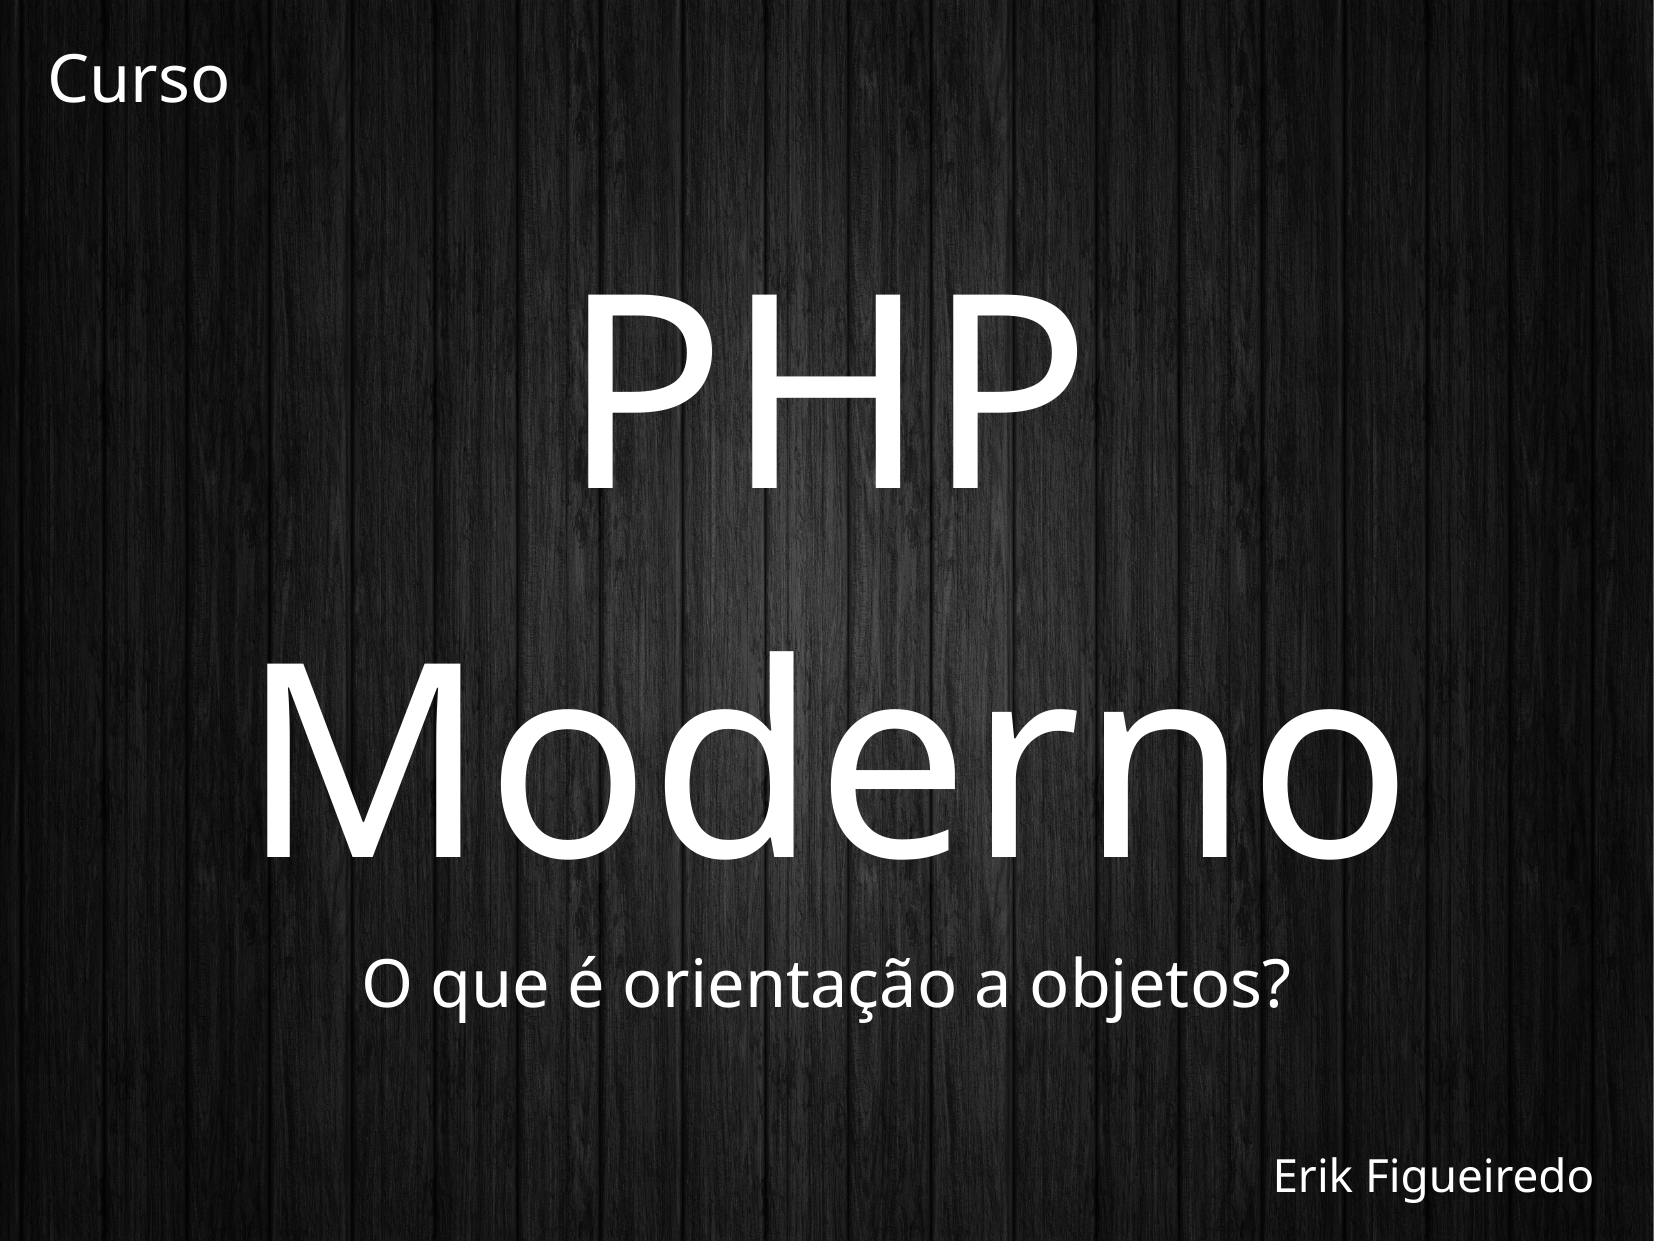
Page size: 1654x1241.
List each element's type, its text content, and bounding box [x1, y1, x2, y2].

text_box Erik Figueiredo [767, 1133, 1595, 1217]
picture [0, 0, 1654, 1241]
subtitle PHP Moderno O que é orientação a objetos? [82, 118, 1571, 1109]
text_box Curso [47, 35, 1087, 119]
